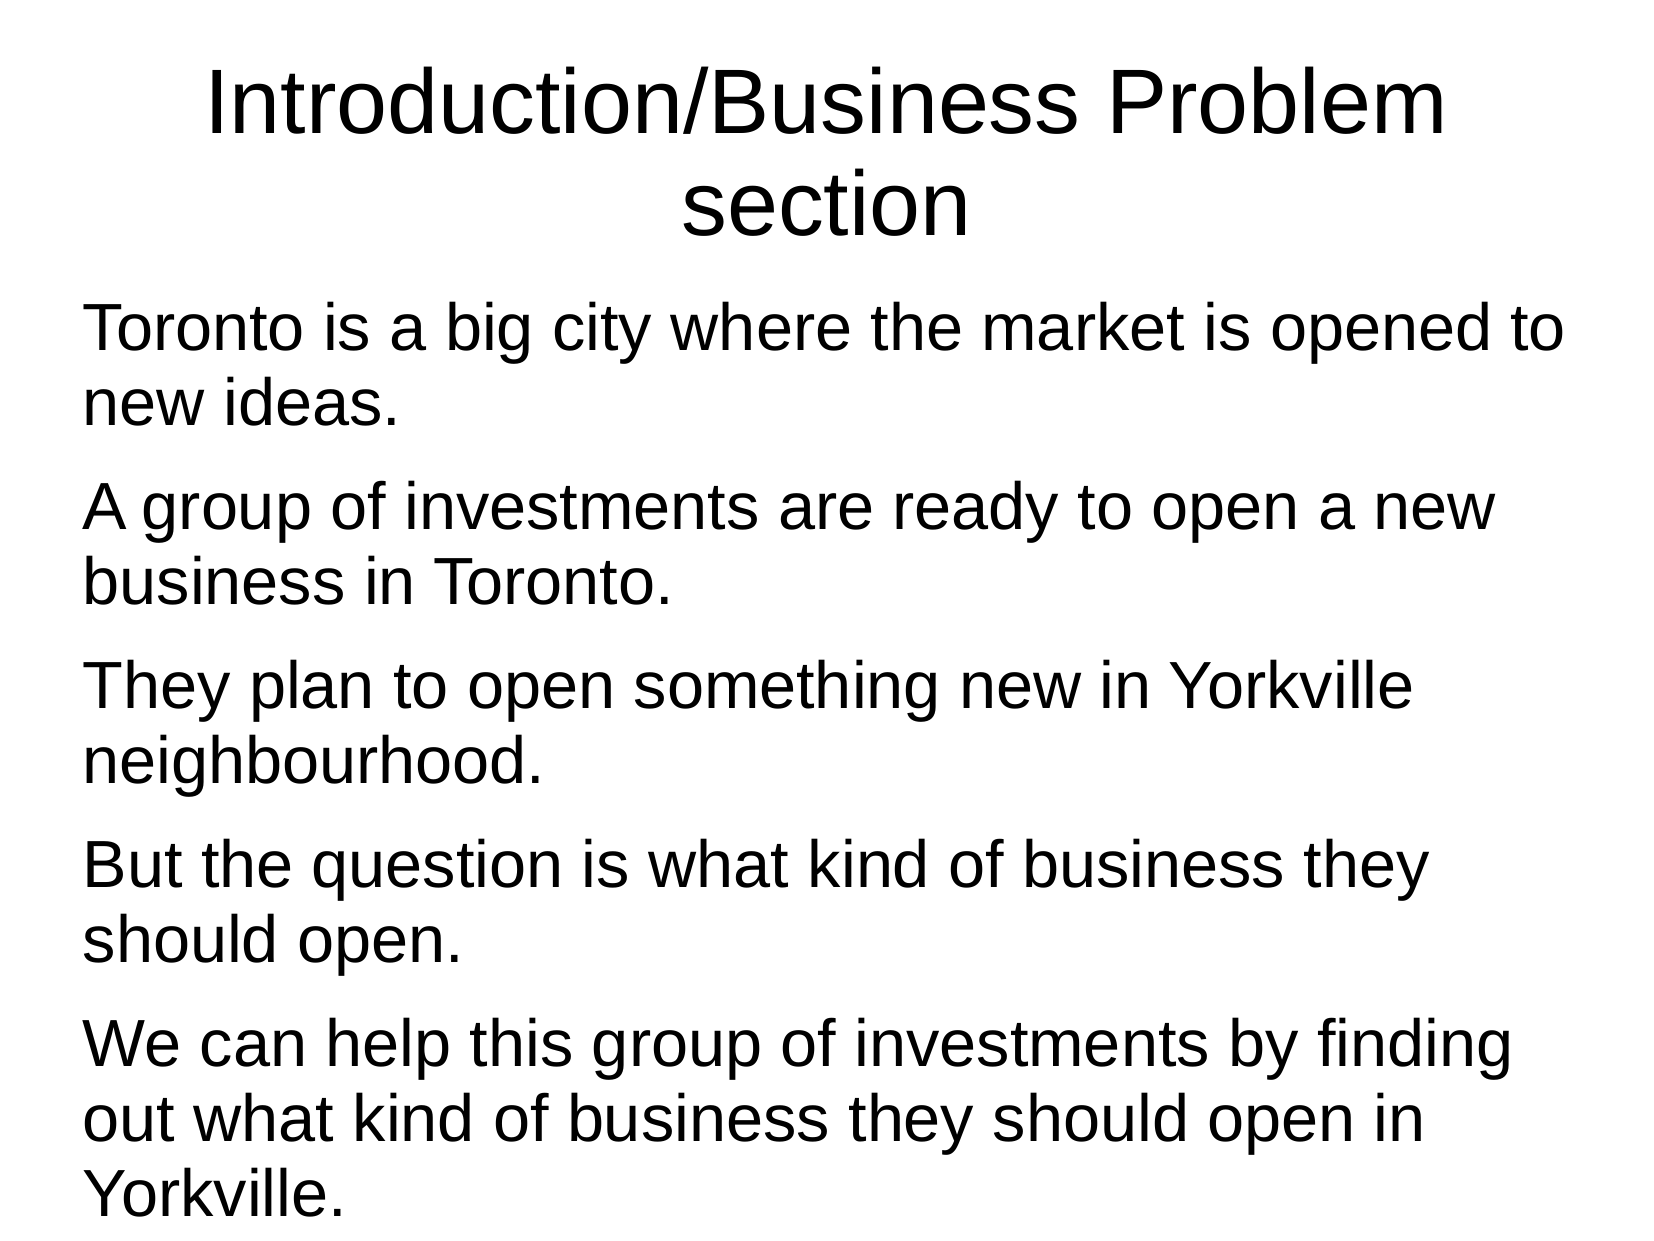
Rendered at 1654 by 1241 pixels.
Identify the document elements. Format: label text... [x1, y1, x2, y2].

list Toronto is a big city where the market is opened to new ideas. A group of investments are ready to open a new business in Toronto. They plan to open something new in Yorkville neighbourhood. But the question is what kind of business they should open. We can help this group of investments by finding out what kind of business they should open in Yorkville. [82, 290, 1571, 1225]
title Introduction/Business Problem section [82, 49, 1571, 257]
